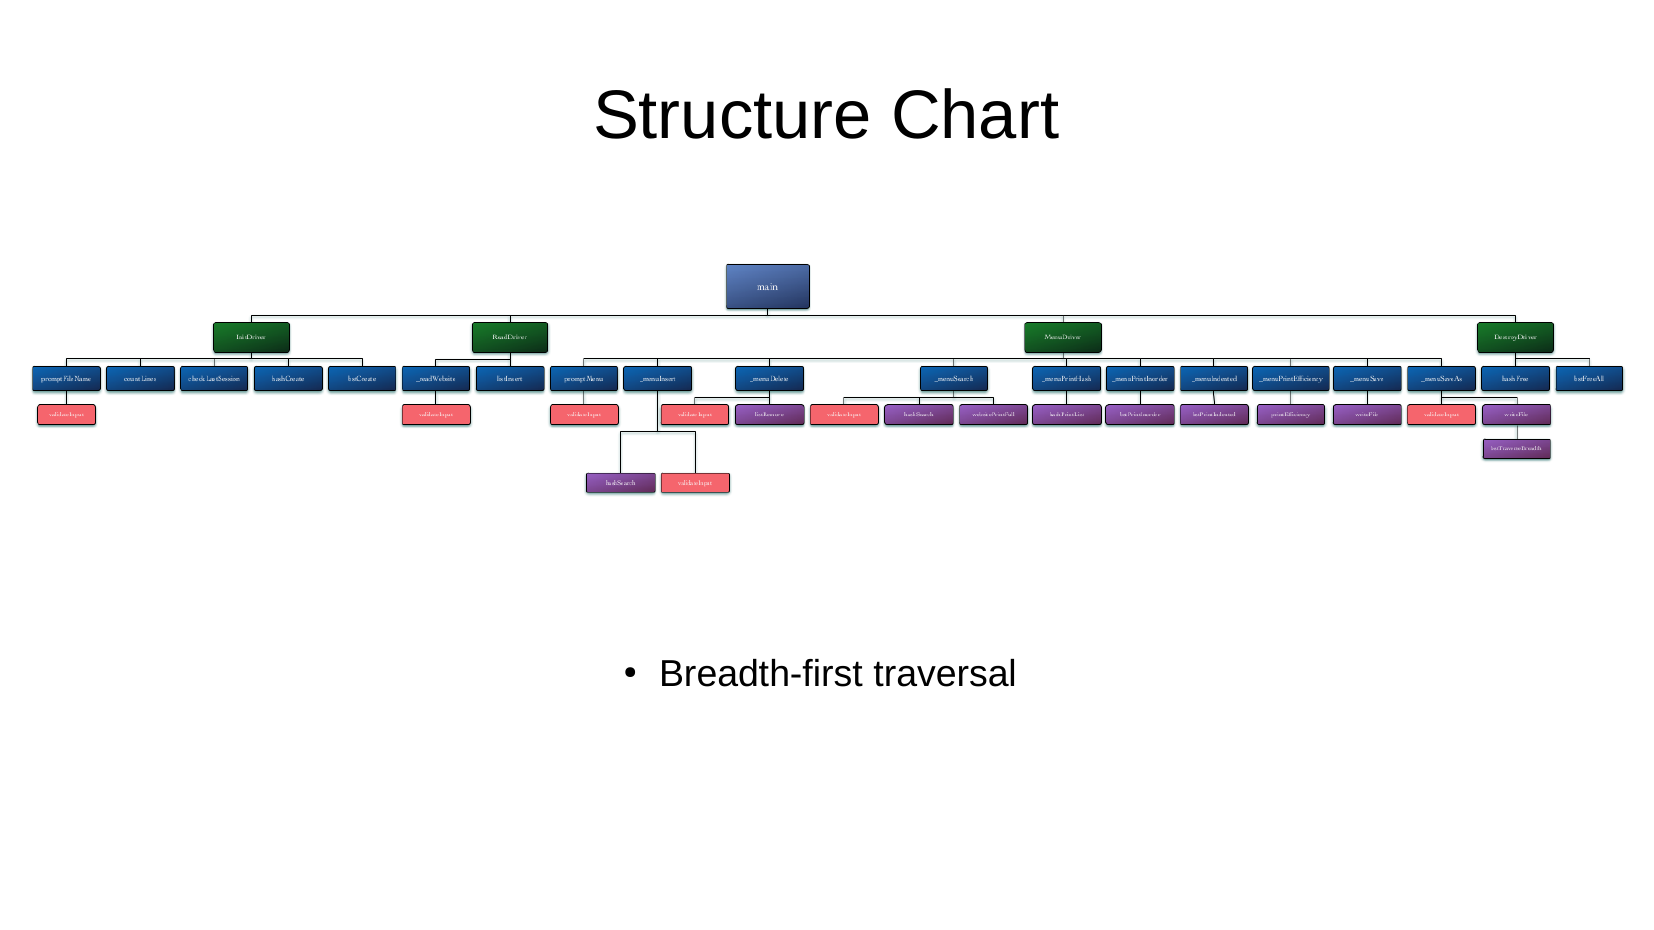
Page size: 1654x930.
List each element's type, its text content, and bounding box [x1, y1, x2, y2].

text_box Breadth-first traversal [609, 644, 1044, 702]
picture [0, 233, 1653, 526]
title Structure Chart [82, 36, 1571, 193]
